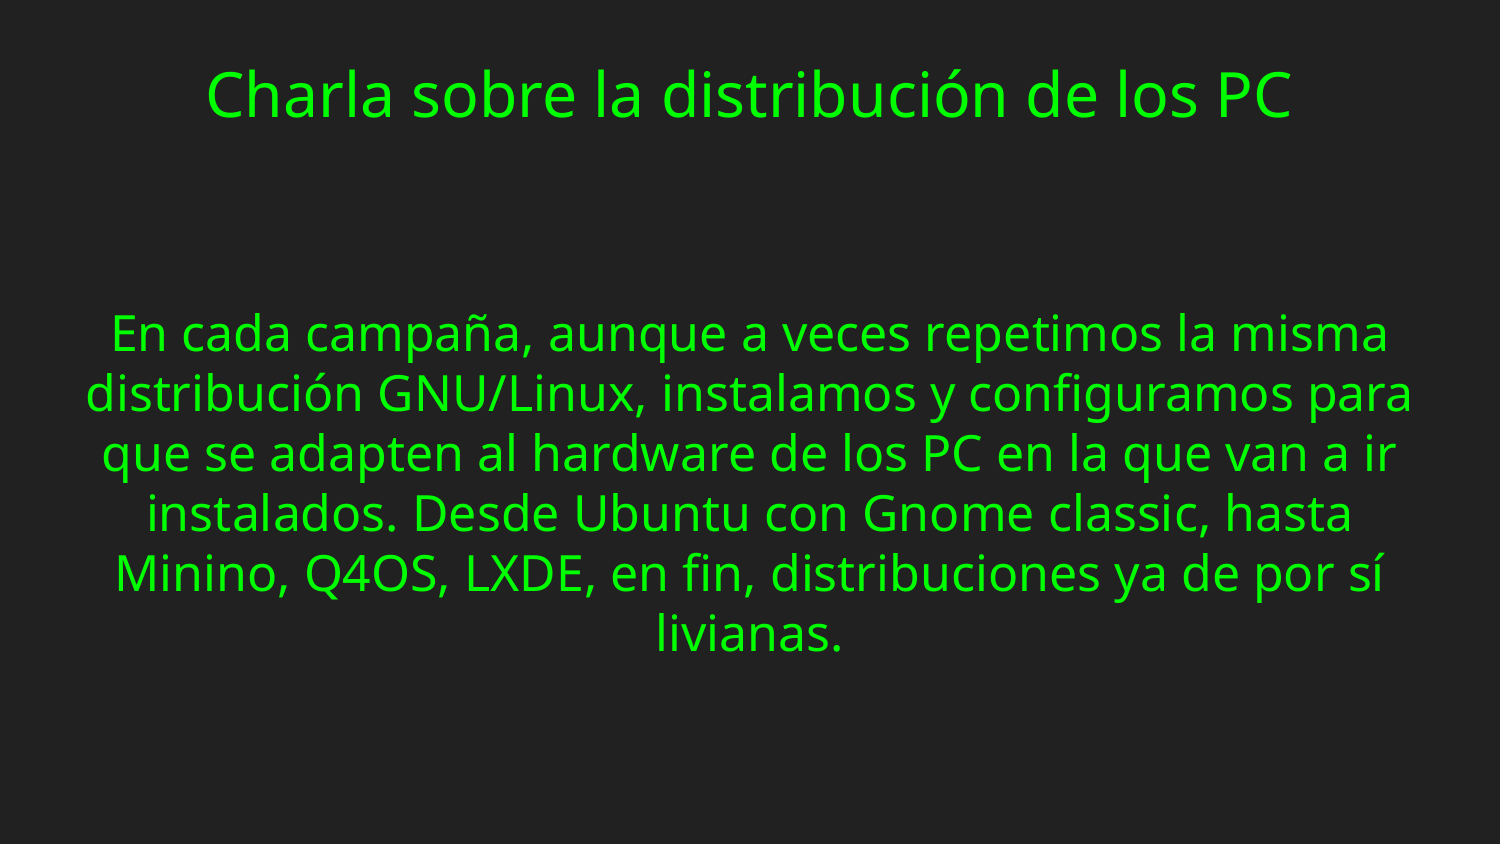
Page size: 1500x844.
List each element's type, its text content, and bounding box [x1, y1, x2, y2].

list En cada campaña, aunque a veces repetimos la misma distribución GNU/Linux, instalamos y configuramos para que se adapten al hardware de los PC en la que van a ir instalados. Desde Ubuntu con Gnome classic, hasta Minino, Q4OS, LXDE, en fin, distribuciones ya de por sí livianas. [51, 143, 1449, 820]
title Charla sobre la distribución de los PC [51, 40, 1449, 143]
